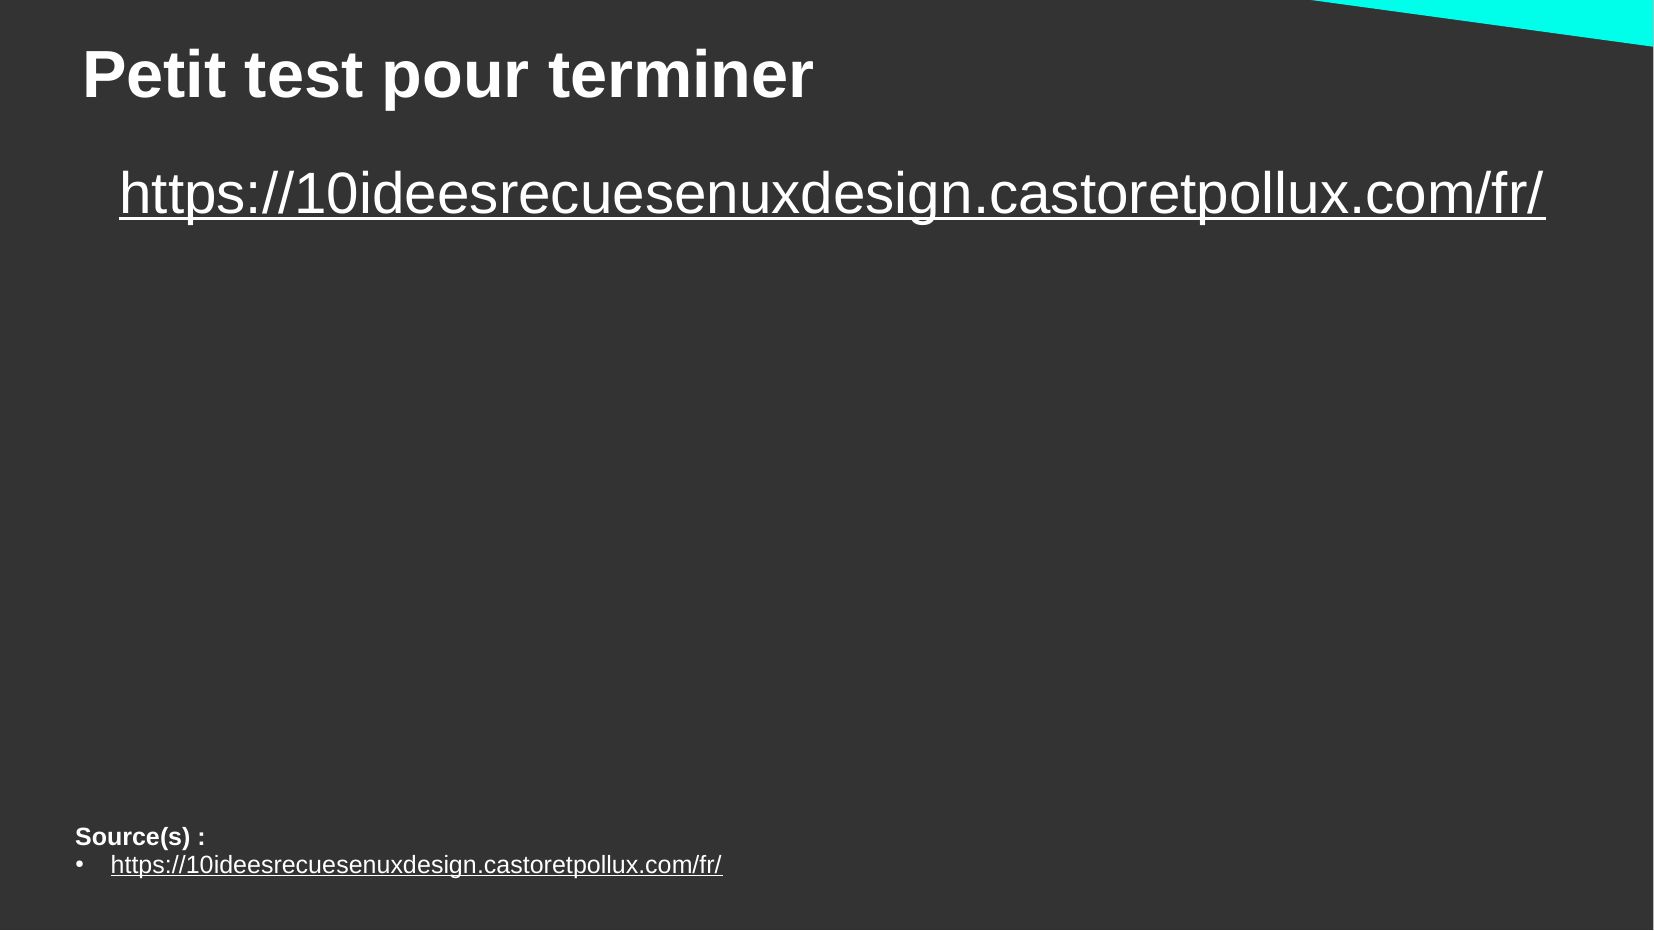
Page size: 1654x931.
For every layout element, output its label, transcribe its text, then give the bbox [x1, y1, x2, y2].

text_box https://10ideesrecuesenuxdesign.castoretpollux.com/fr/ [23, 153, 1642, 237]
title Petit test pour terminer [82, 37, 1571, 114]
text_box [1311, 0, 1654, 47]
text_box Source(s) : https://10ideesrecuesenuxdesign.castoretpollux.com/fr/ [60, 815, 1546, 898]
